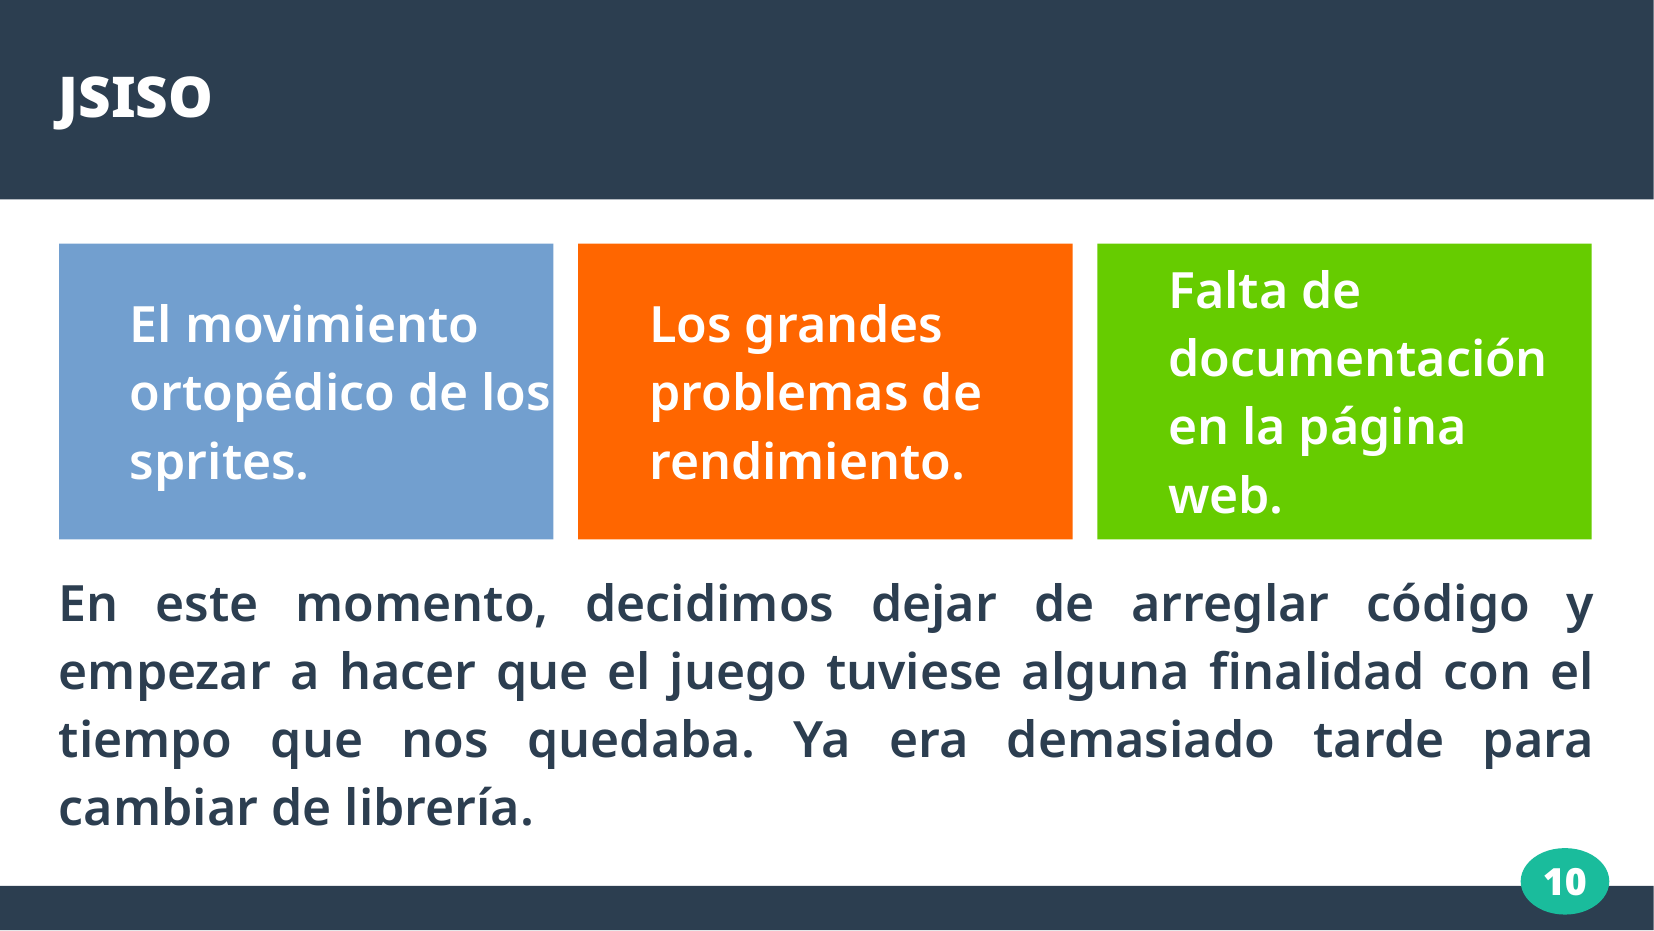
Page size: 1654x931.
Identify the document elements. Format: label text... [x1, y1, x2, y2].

list En este momento, decidimos dejar de arreglar código y empezar a hacer que el juego tuviese alguna finalidad con el tiempo que nos quedaba. Ya era demasiado tarde para cambiar de librería. [59, 567, 1595, 864]
title JSISO [59, 37, 1595, 155]
list Los grandes problemas de rendimiento. [578, 243, 1073, 540]
list El movimiento ortopédico de los sprites. [59, 243, 554, 540]
list Falta de documentación en la página web. [1097, 243, 1592, 540]
